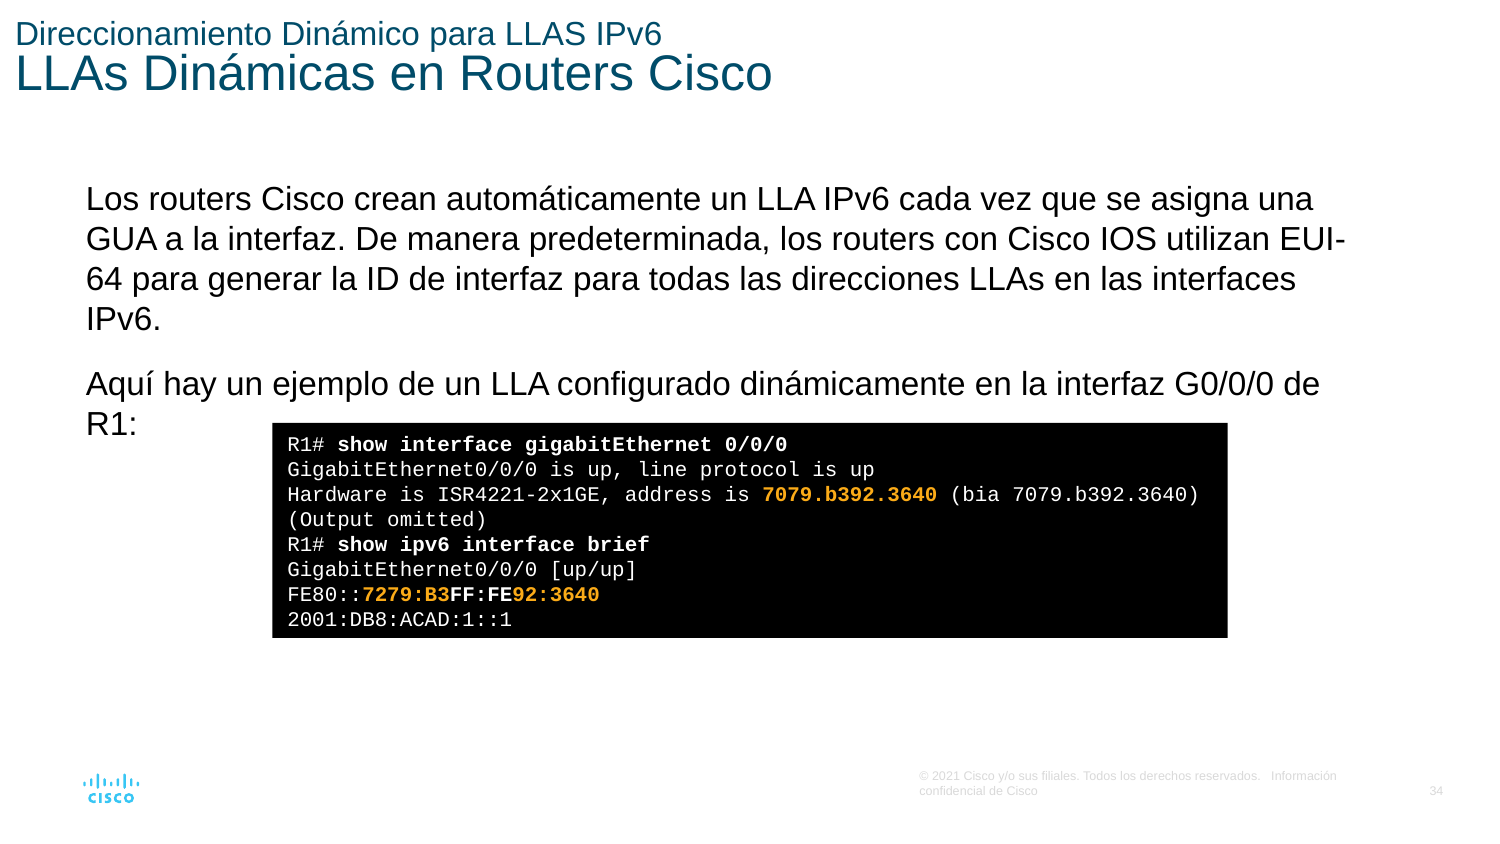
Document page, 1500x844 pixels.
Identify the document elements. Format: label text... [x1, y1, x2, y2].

title Direccionamiento Dinámico para LLAS IPv6 LLAs Dinámicas en Routers Cisco [0, 0, 1369, 121]
list Los routers Cisco crean automáticamente un LLA IPv6 cada vez que se asigna una GUA a la interfaz. De manera predeterminada, los routers con Cisco IOS utilizan EUI-64 para generar la ID de interfaz para todas las direcciones LLAs en las interfaces IPv6. Aquí hay un ejemplo de un LLA configurado dinámicamente en la interfaz G0/0/0 de R1: [70, 169, 1369, 422]
text_box R1# show interface gigabitEthernet 0/0/0 GigabitEthernet0/0/0 is up, line protocol is up Hardware is ISR4221-2x1GE, address is 7079.b392.3640 (bia 7079.b392.3640) (Output omitted) R1# show ipv6 interface brief GigabitEthernet0/0/0 [up/up] FE80::7279:B3FF:FE92:3640 2001:DB8:ACAD:1::1 [272, 422, 1228, 638]
